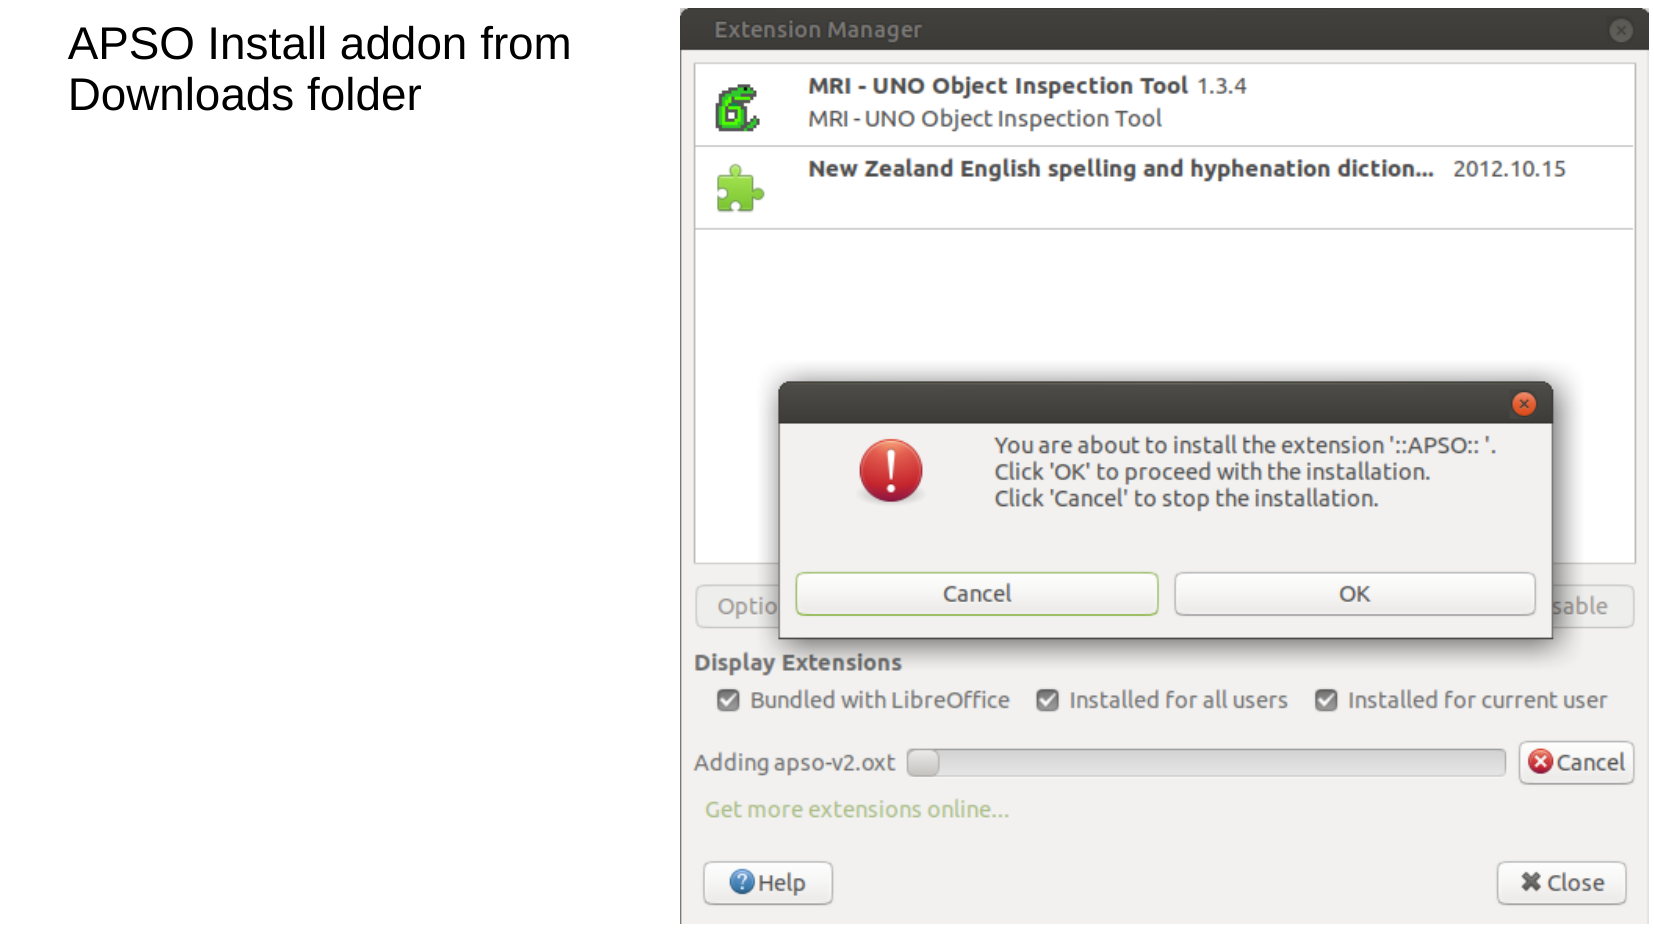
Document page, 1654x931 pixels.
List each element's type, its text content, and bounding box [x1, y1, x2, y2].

subtitle APSO Install addon from Downloads folder [67, 17, 680, 223]
picture [680, 8, 1649, 924]
